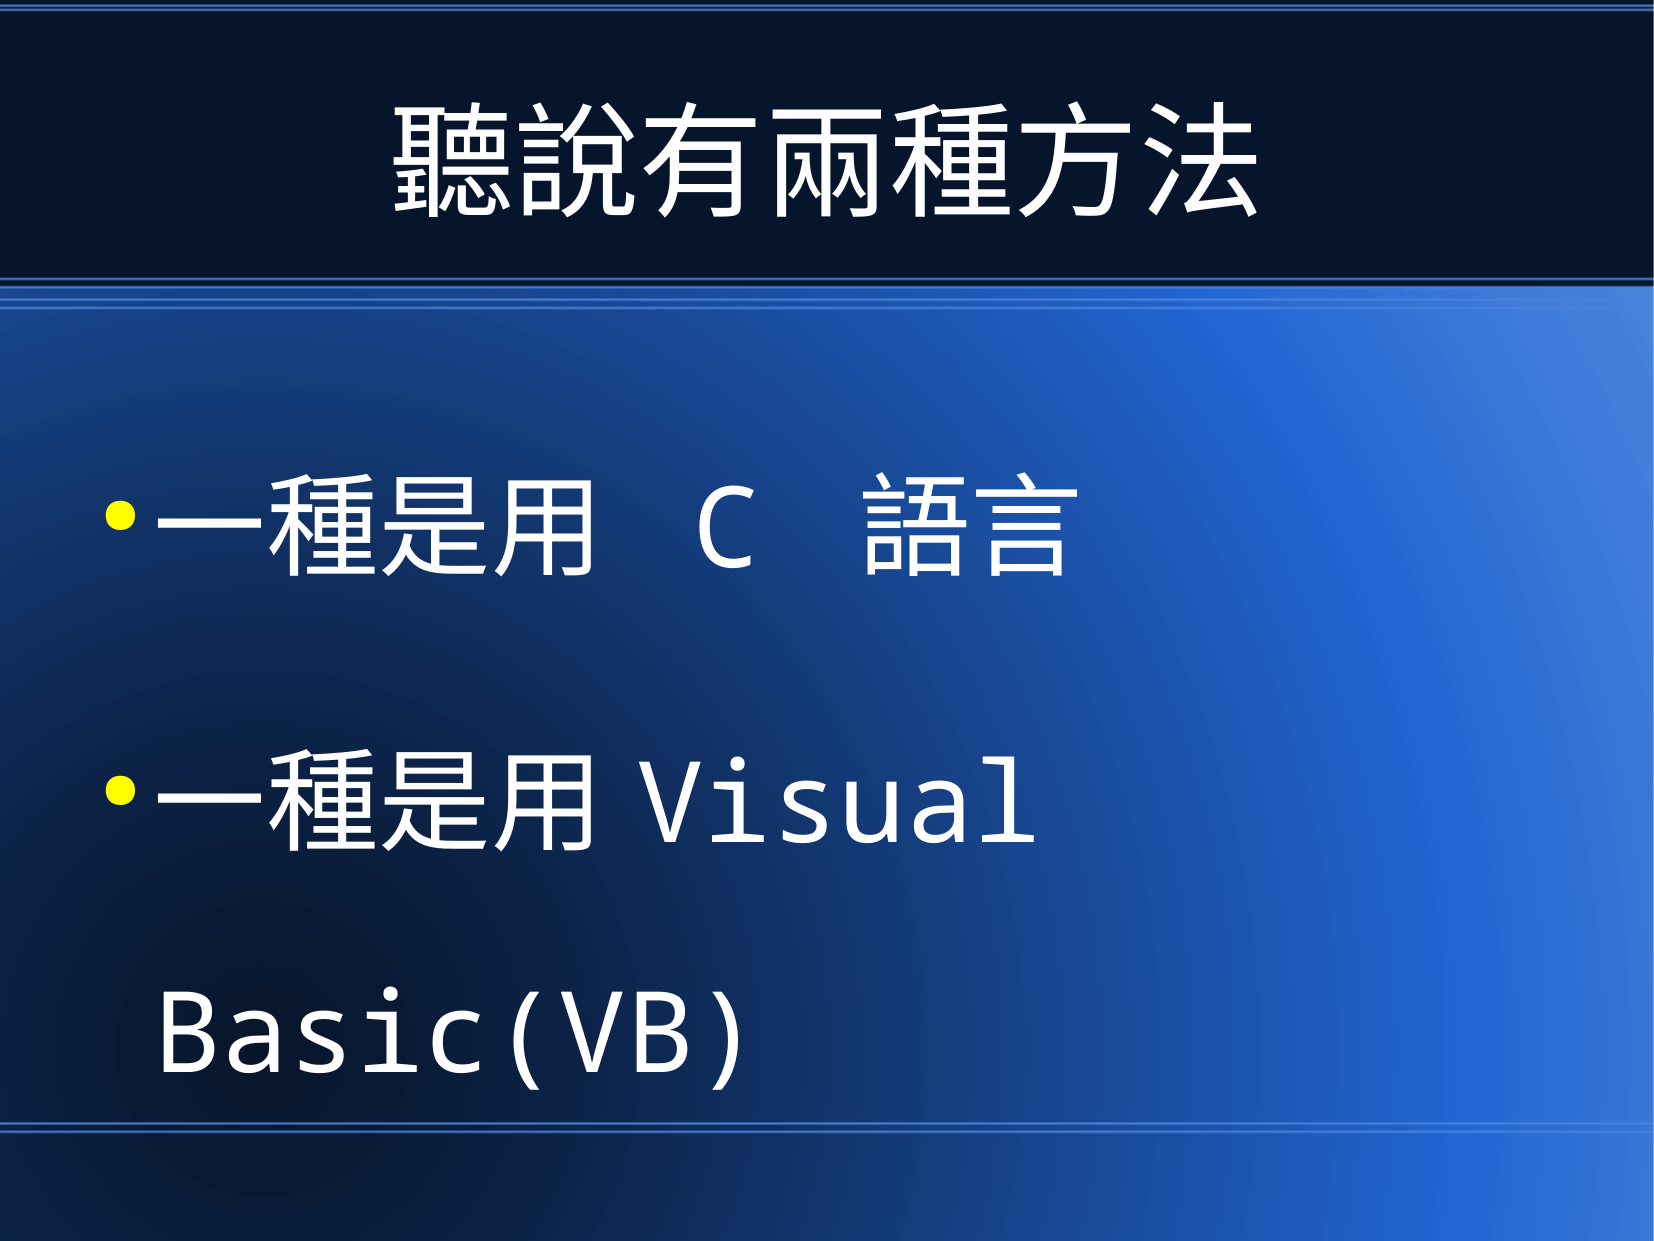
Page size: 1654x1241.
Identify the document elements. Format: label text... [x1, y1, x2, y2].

picture [0, 0, 1654, 1241]
list 一種是用 C 語言 一種是用Visual Basic(VB) [82, 355, 1571, 1241]
title 聽說有兩種方法 [82, 49, 1571, 257]
